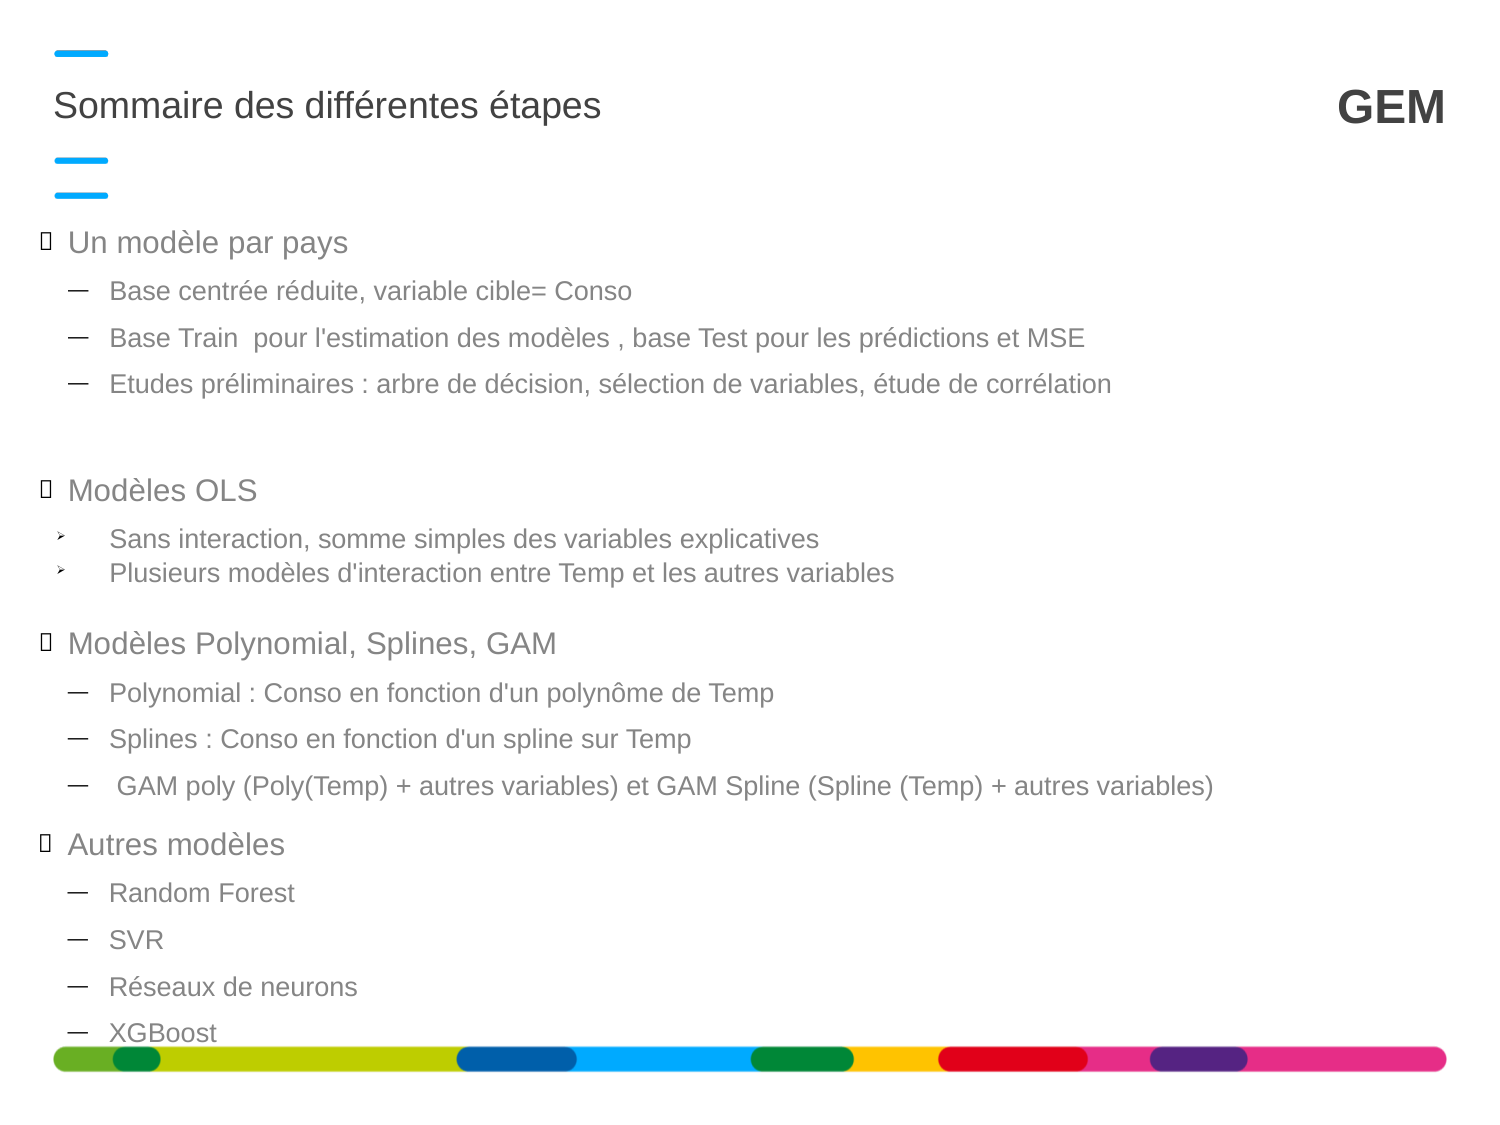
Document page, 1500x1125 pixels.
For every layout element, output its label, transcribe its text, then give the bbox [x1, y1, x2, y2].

picture [0, 1021, 1500, 1093]
list Modèles Polynomial, Splines, GAM Polynomial : Conso en fonction d'un polynôme de Temp Splines : Conso en fonction d'un spline sur Temp GAM poly (Poly(Temp) + autres variables) et GAM Spline (Spline (Temp) + autres variables) [23, 614, 1453, 815]
picture [0, 106, 119, 219]
picture [0, 0, 119, 77]
list Autres modèles Random Forest SVR Réseaux de neurons XGBoost [23, 814, 1429, 1052]
list Modèles OLS Sans interaction, somme simples des variables explicatives Plusieurs modèles d'interaction entre Temp et les autres variables [23, 460, 1382, 603]
list Un modèle par pays Base centrée réduite, variable cible= Conso Base Train pour l'estimation des modèles , base Test pour les prédictions et MSE Etudes préliminaires : arbre de décision, sélection de variables, étude de corrélation [23, 212, 1430, 438]
title Sommaire des différentes étapes [53, 54, 1306, 161]
